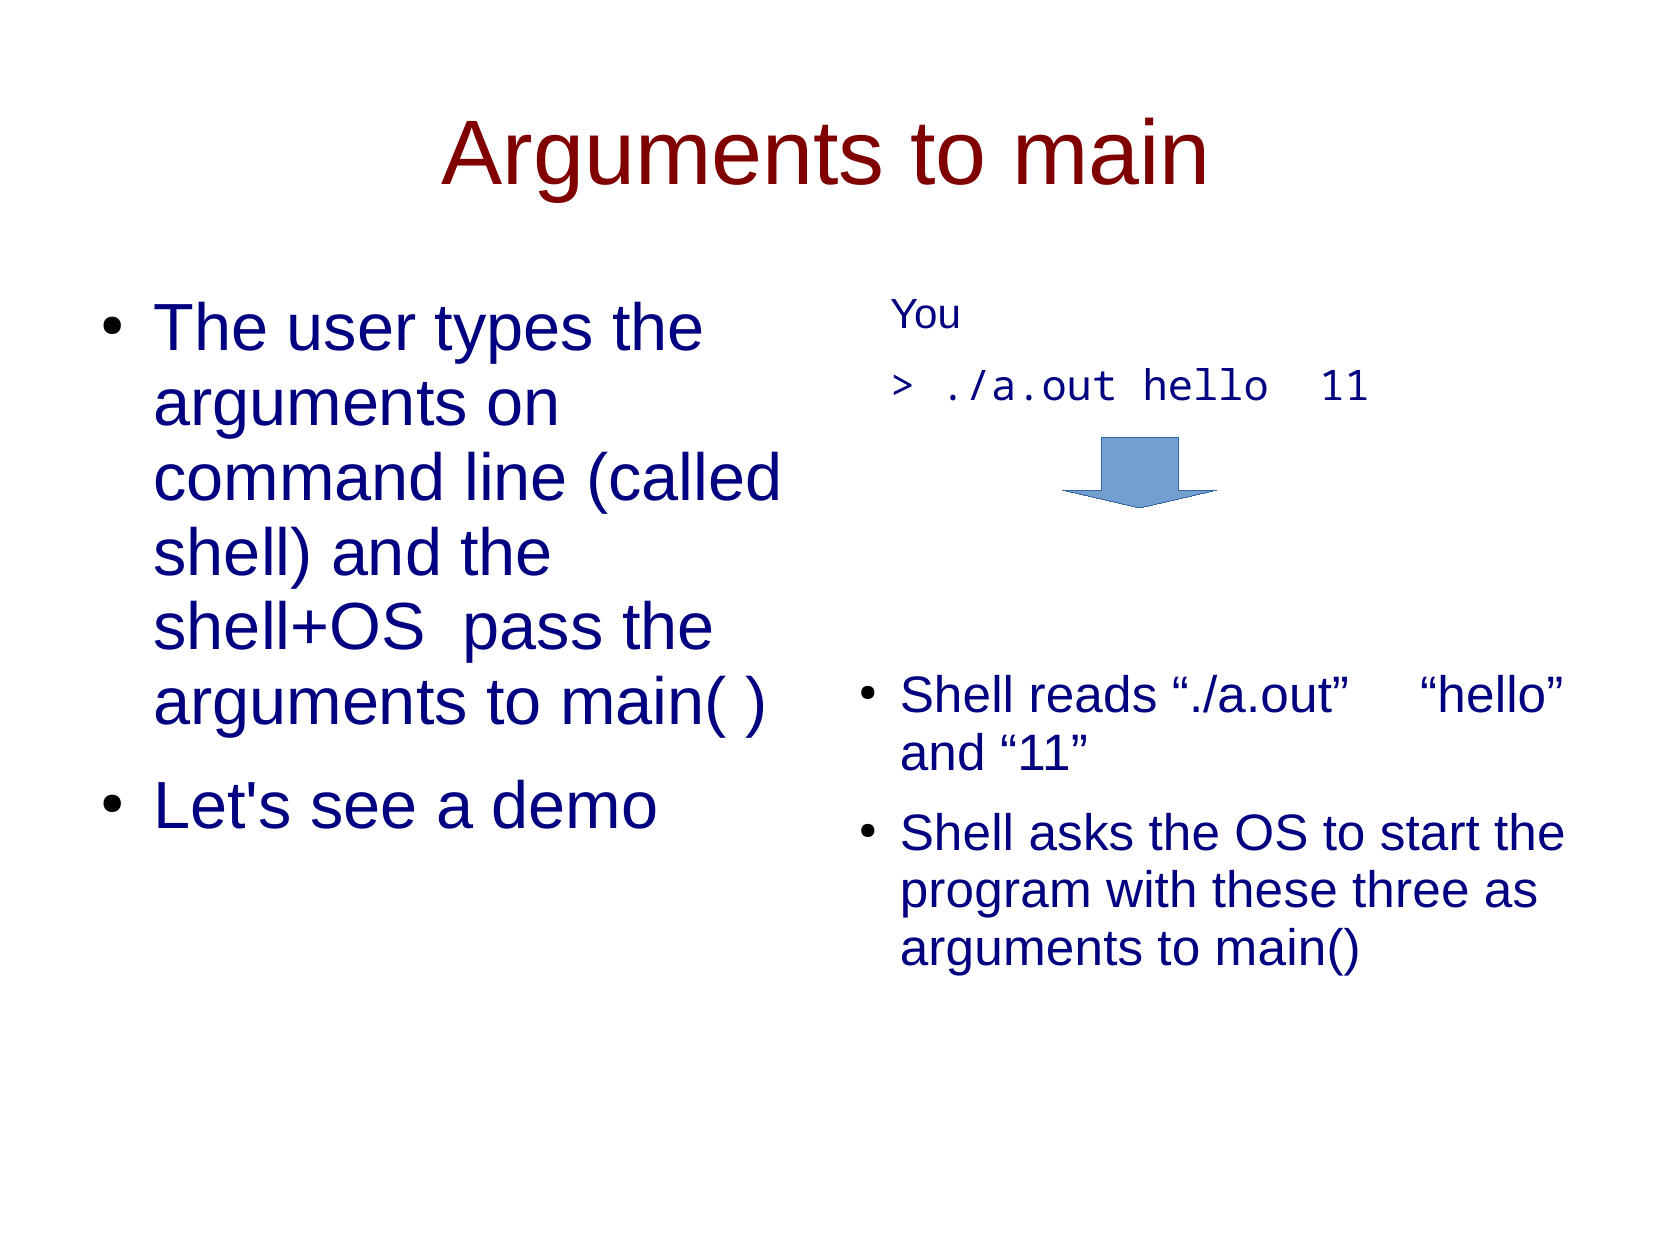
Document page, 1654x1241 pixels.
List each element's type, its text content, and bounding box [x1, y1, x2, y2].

title Arguments to main [82, 49, 1571, 257]
list You > ./a.out hello 11 [845, 290, 1572, 414]
list The user types the arguments on command line (called shell) and the shell+OS pass the arguments to main( ) Let's see a demo [82, 290, 809, 1010]
list Shell reads “./a.out” “hello” and “11” Shell asks the OS to start the program with these three as arguments to main() [845, 665, 1572, 1009]
text_box [1062, 437, 1217, 508]
